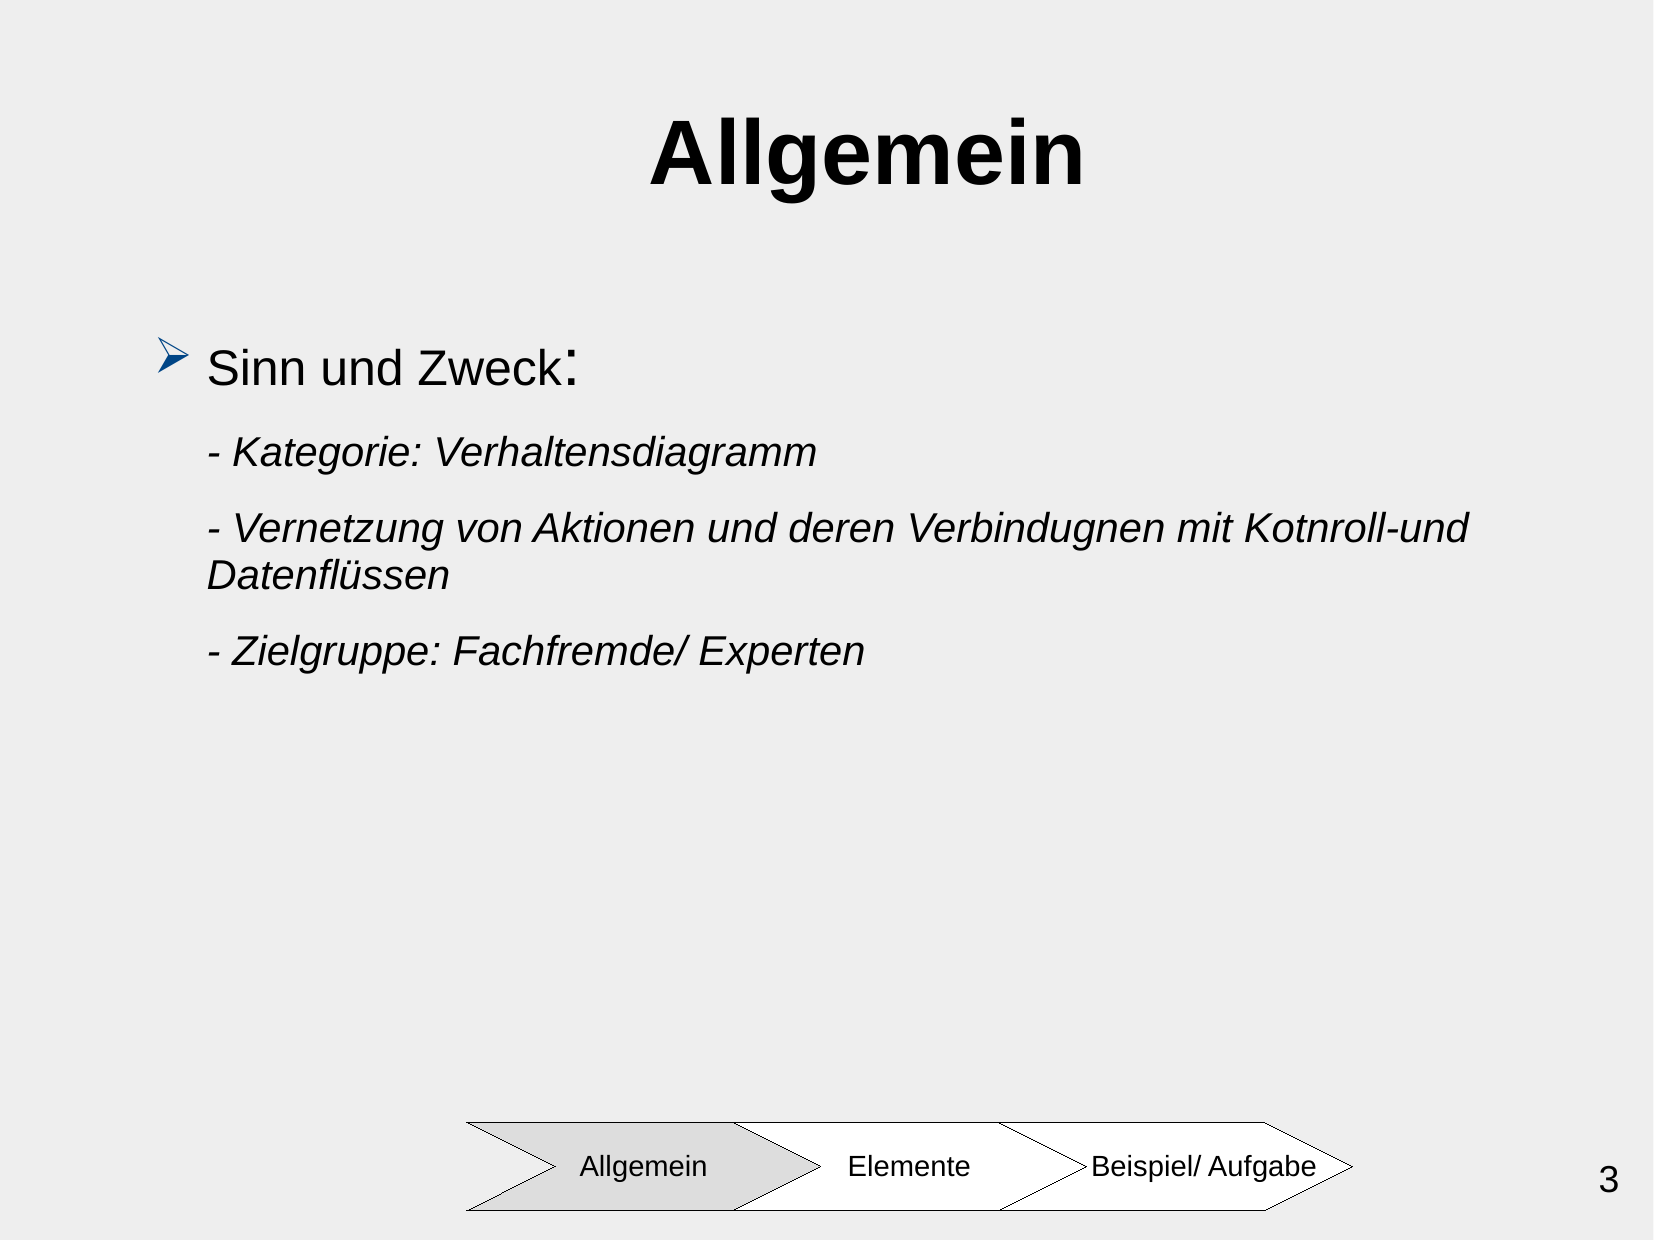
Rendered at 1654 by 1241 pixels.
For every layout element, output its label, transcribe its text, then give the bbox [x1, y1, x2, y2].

text_box Allgemein [466, 1122, 819, 1211]
text_box Elemente [732, 1122, 1085, 1211]
text_box <Nummer> [1584, 1151, 1654, 1209]
title Allgemein [124, 49, 1613, 257]
list Sinn und Zweck: - Kategorie: Verhaltensdiagramm - Vernetzung von Aktionen und deren Verbindugnen mit Kotnroll-und Datenflüssen - Zielgruppe: Fachfremde/ Experten [135, 324, 1625, 1045]
text_box Beispiel/ Aufgabe [998, 1122, 1353, 1211]
